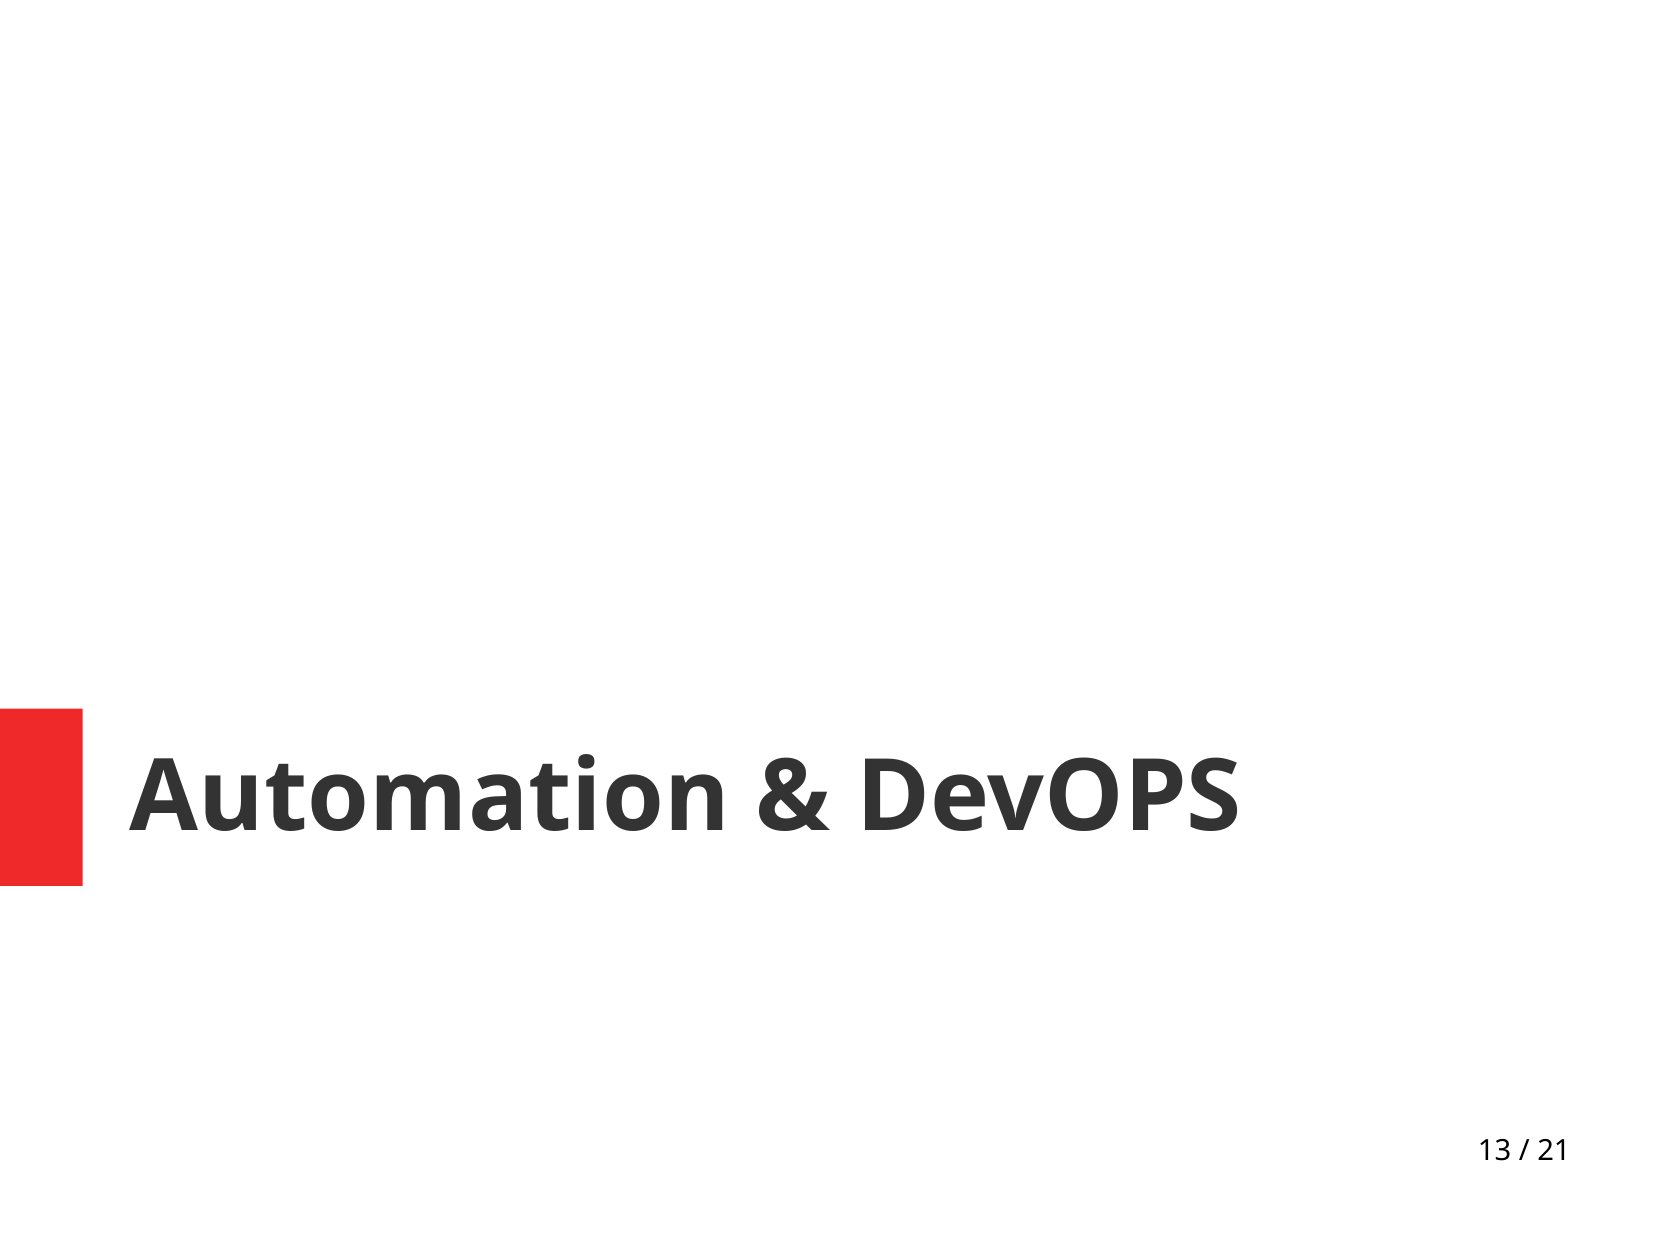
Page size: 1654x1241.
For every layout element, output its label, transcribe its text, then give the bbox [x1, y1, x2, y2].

title Automation & DevOPS [129, 673, 1536, 910]
